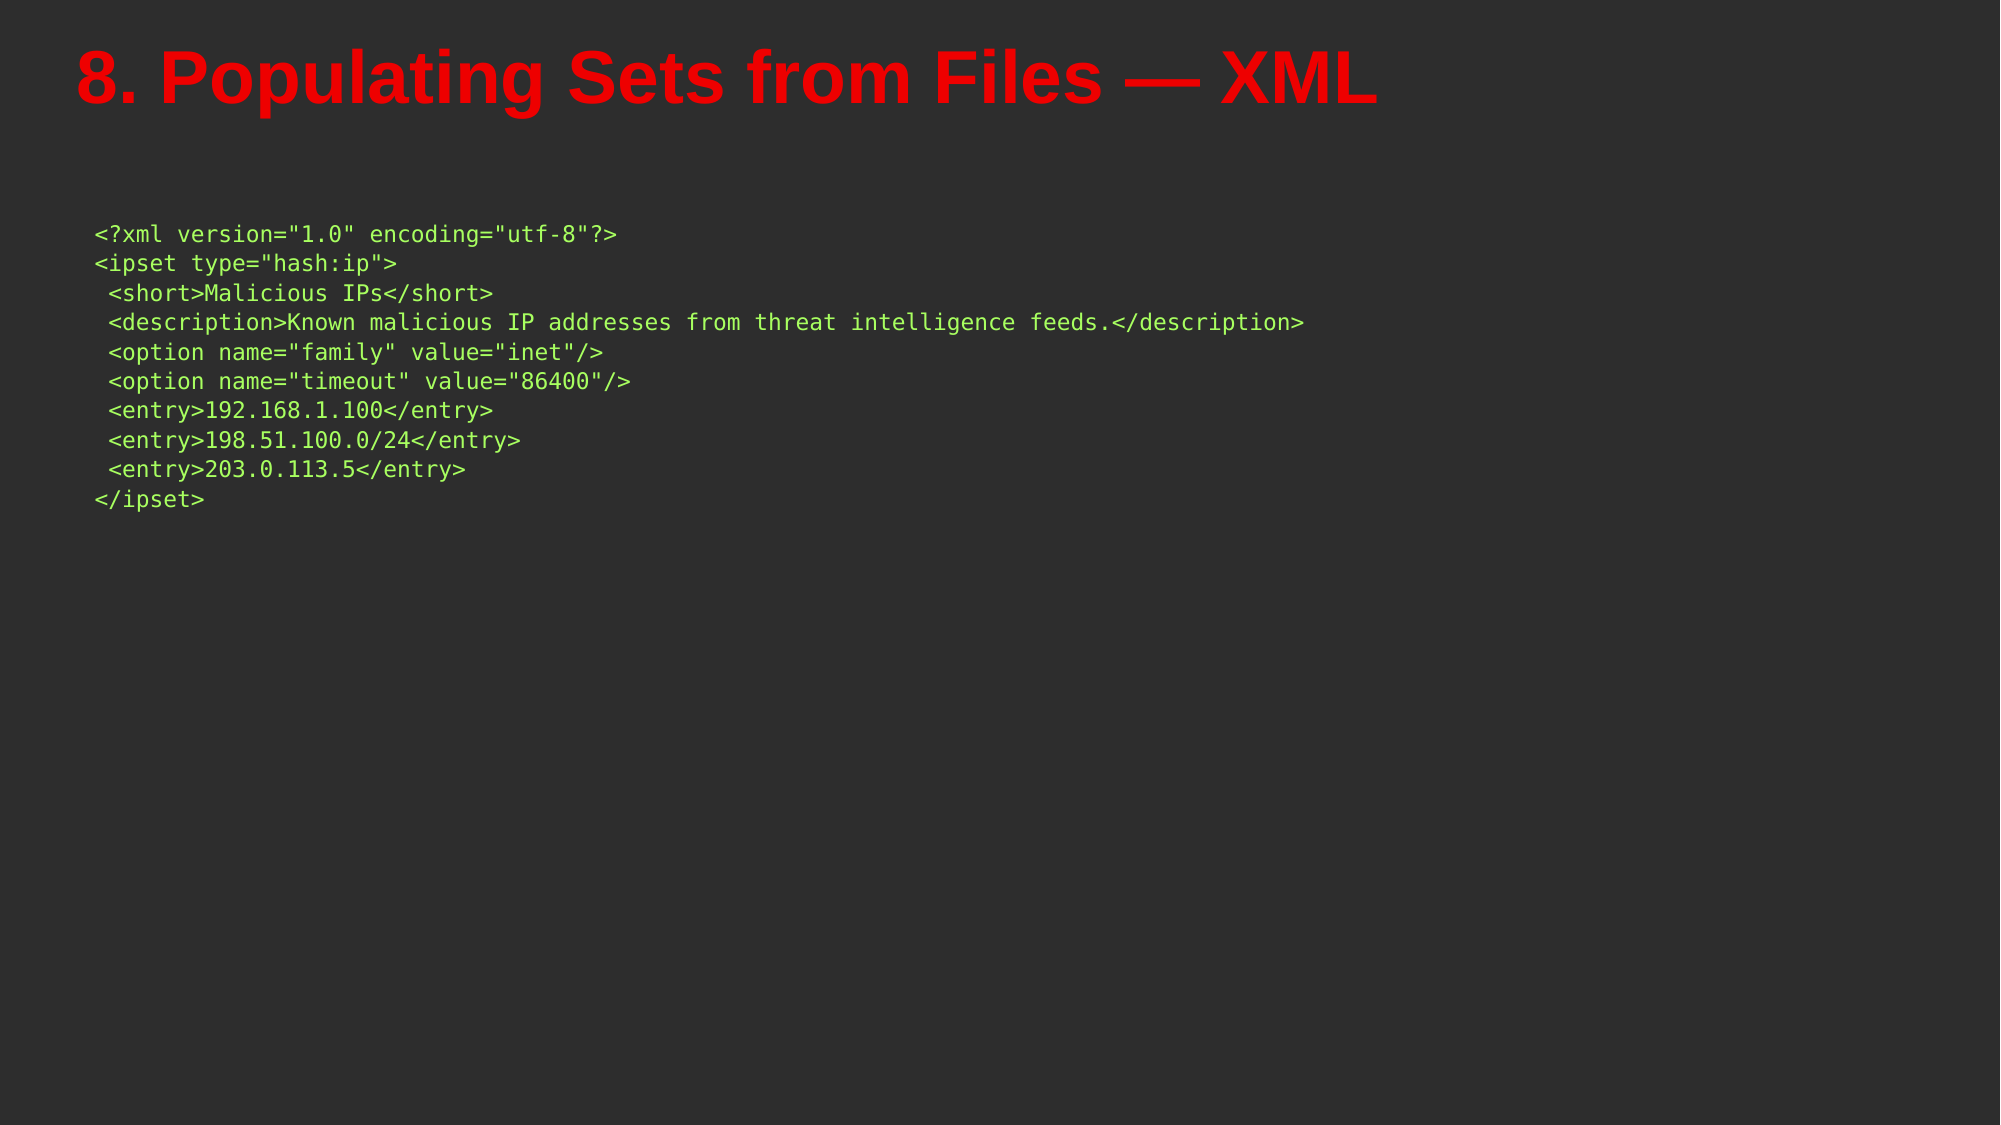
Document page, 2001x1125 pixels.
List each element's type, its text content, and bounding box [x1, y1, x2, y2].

text_box 8. Populating Sets from Files — XML [59, 23, 1942, 178]
text_box <?xml version="1.0" encoding="utf-8"?> <ipset type="hash:ip"> <short>Malicious IPs</short> <description>Known malicious IP addresses from threat intelligence feeds.</description> <option name="family" value="inet"/> <option name="timeout" value="86400"/> <entry>192.168.1.100</entry> <entry>198.51.100.0/24</entry> <entry>203.0.113.5</entry> </ipset> [59, 194, 1942, 1093]
